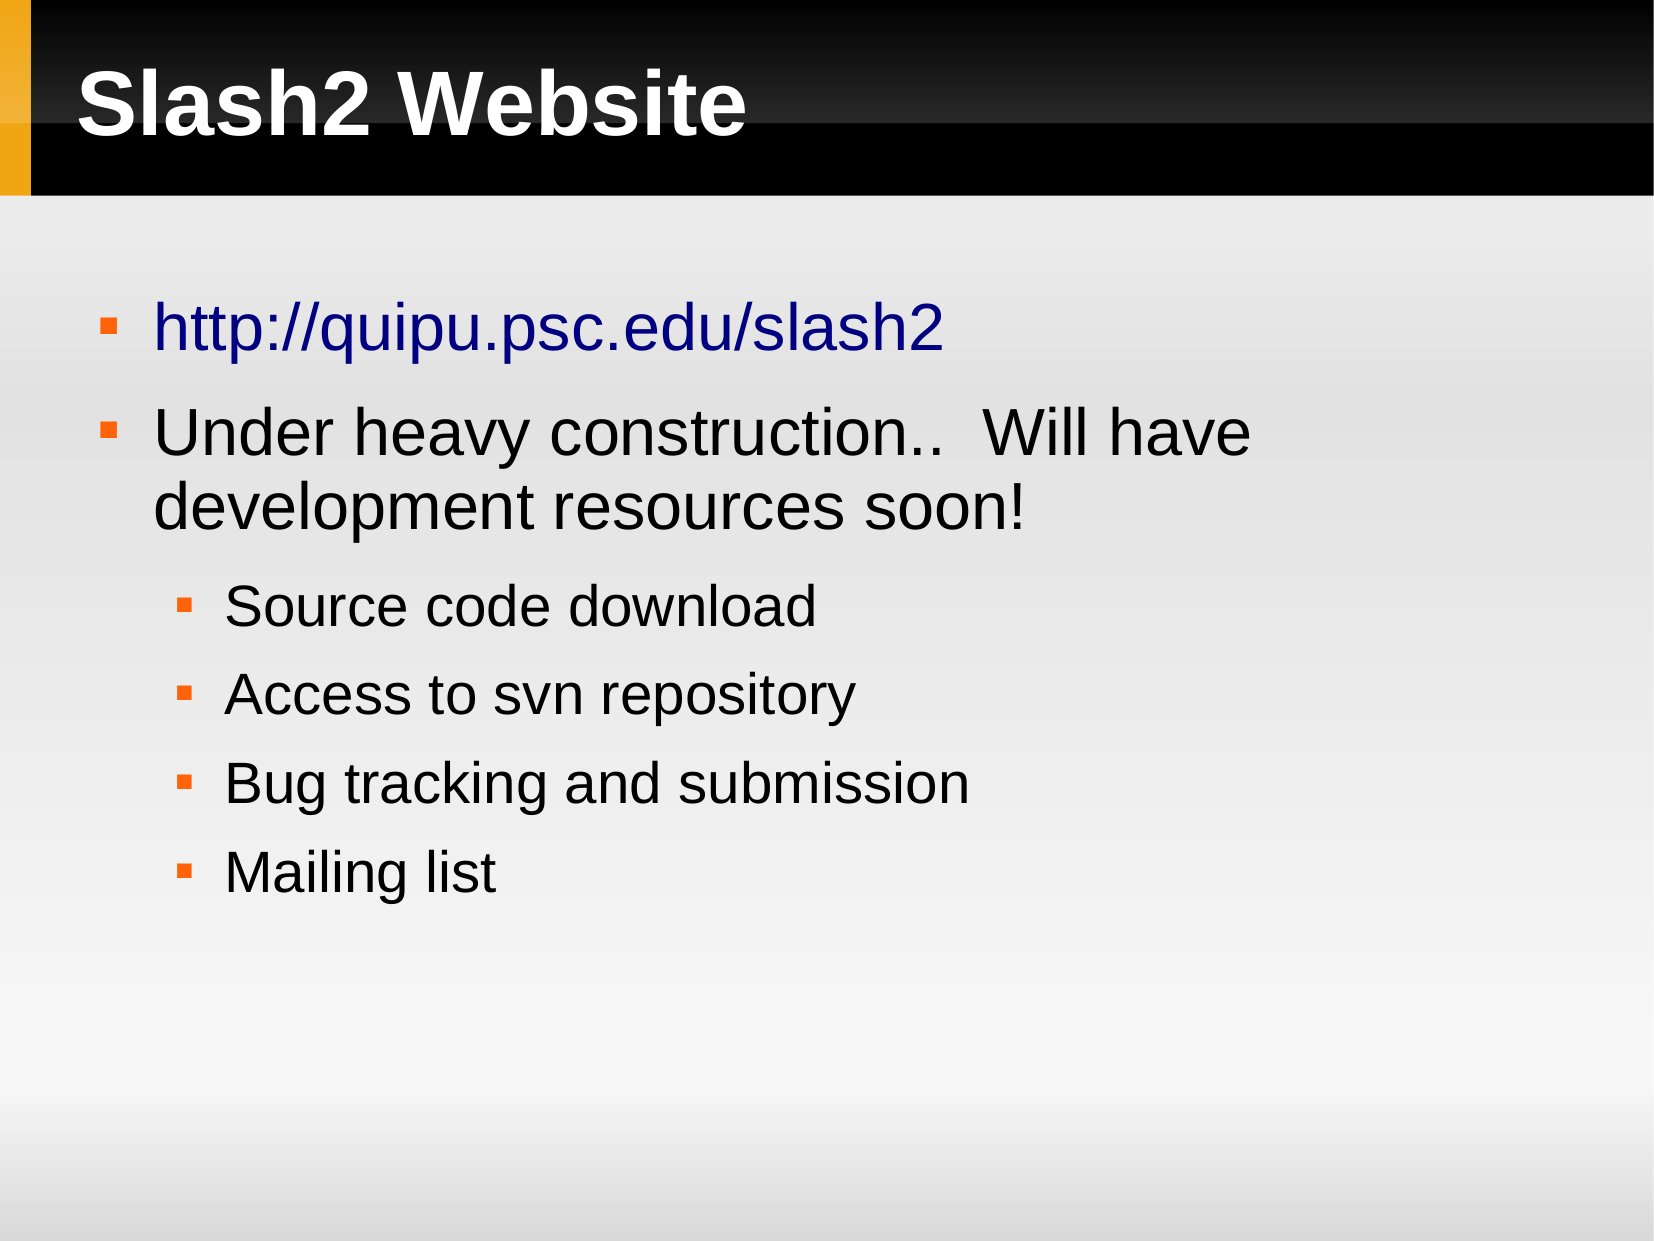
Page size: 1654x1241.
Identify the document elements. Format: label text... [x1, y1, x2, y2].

list http://quipu.psc.edu/slash2 Under heavy construction.. Will have development resources soon! Source code download Access to svn repository Bug tracking and submission Mailing list [82, 290, 1571, 1094]
title Slash2 Website [76, 0, 1565, 208]
picture [0, 0, 1654, 1241]
